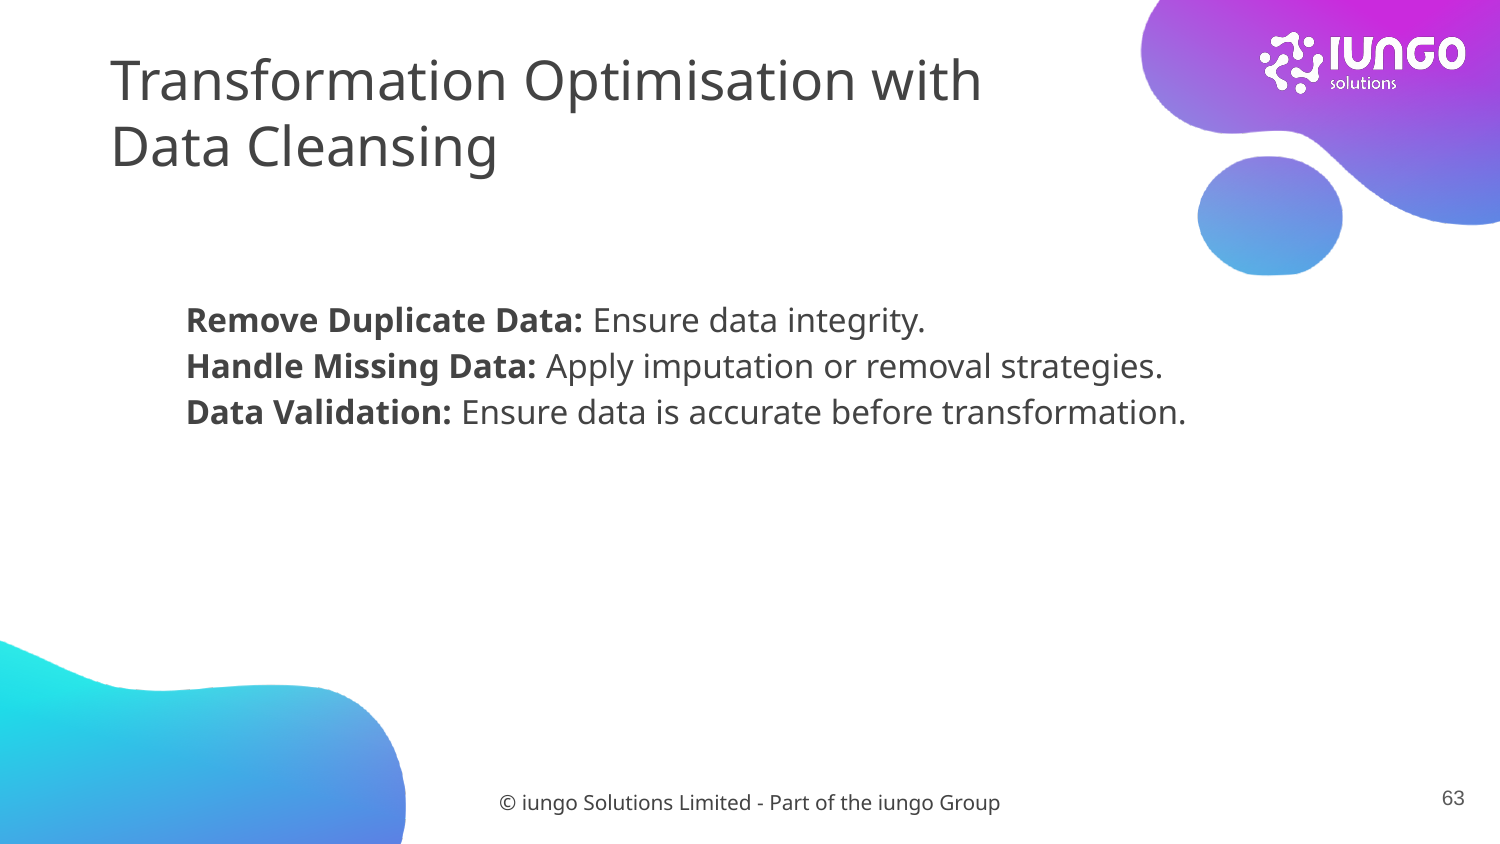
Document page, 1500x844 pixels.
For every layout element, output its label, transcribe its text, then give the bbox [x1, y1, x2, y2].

title Transformation Optimisation with Data Cleansing [95, 30, 1107, 125]
picture [0, 0, 1500, 844]
list Remove Duplicate Data: Ensure data integrity. Handle Missing Data: Apply imputation or removal strategies. Data Validation: Ensure data is accurate before transformation. [95, 278, 1390, 762]
slide_number <number> [1389, 764, 1480, 830]
